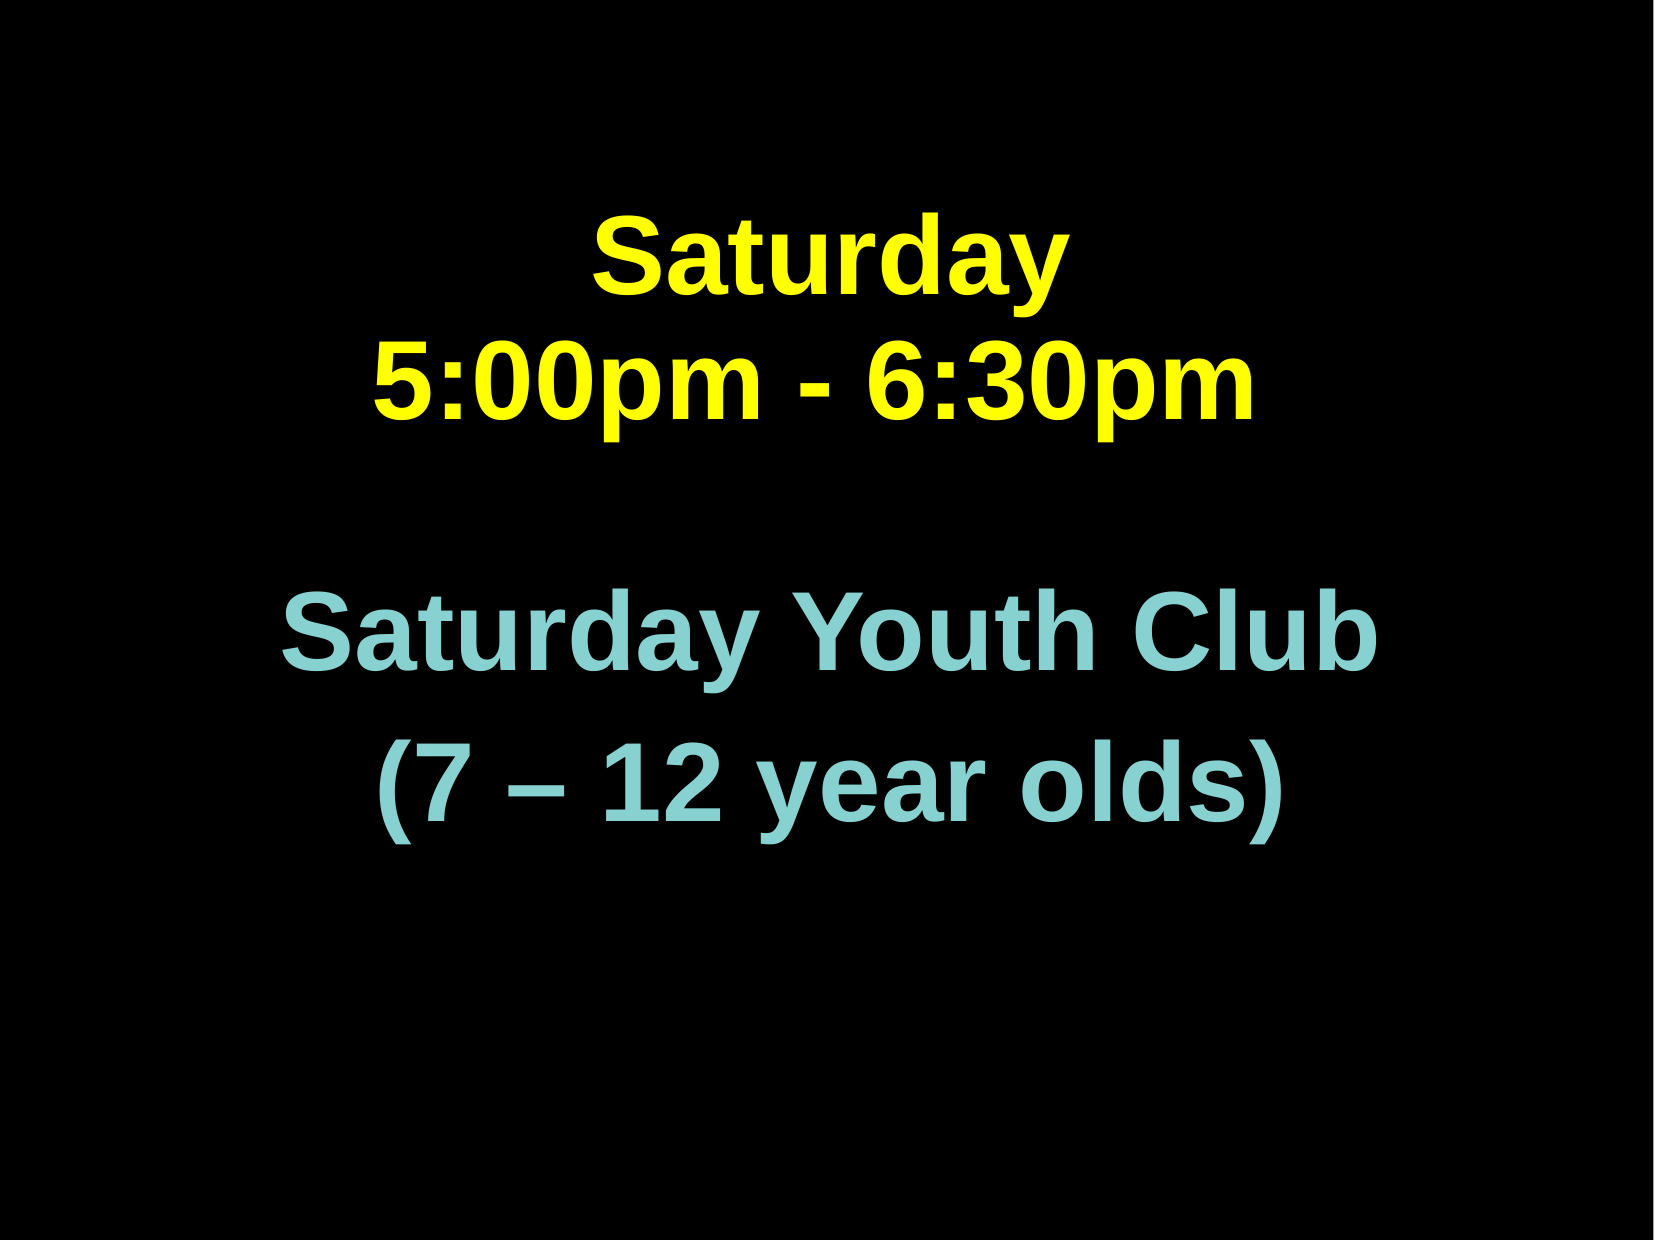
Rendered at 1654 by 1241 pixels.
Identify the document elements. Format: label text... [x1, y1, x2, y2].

text_box Saturday 5:00pm - 6:30pm Saturday Youth Club (7 – 12 year olds) [59, 59, 1603, 1179]
